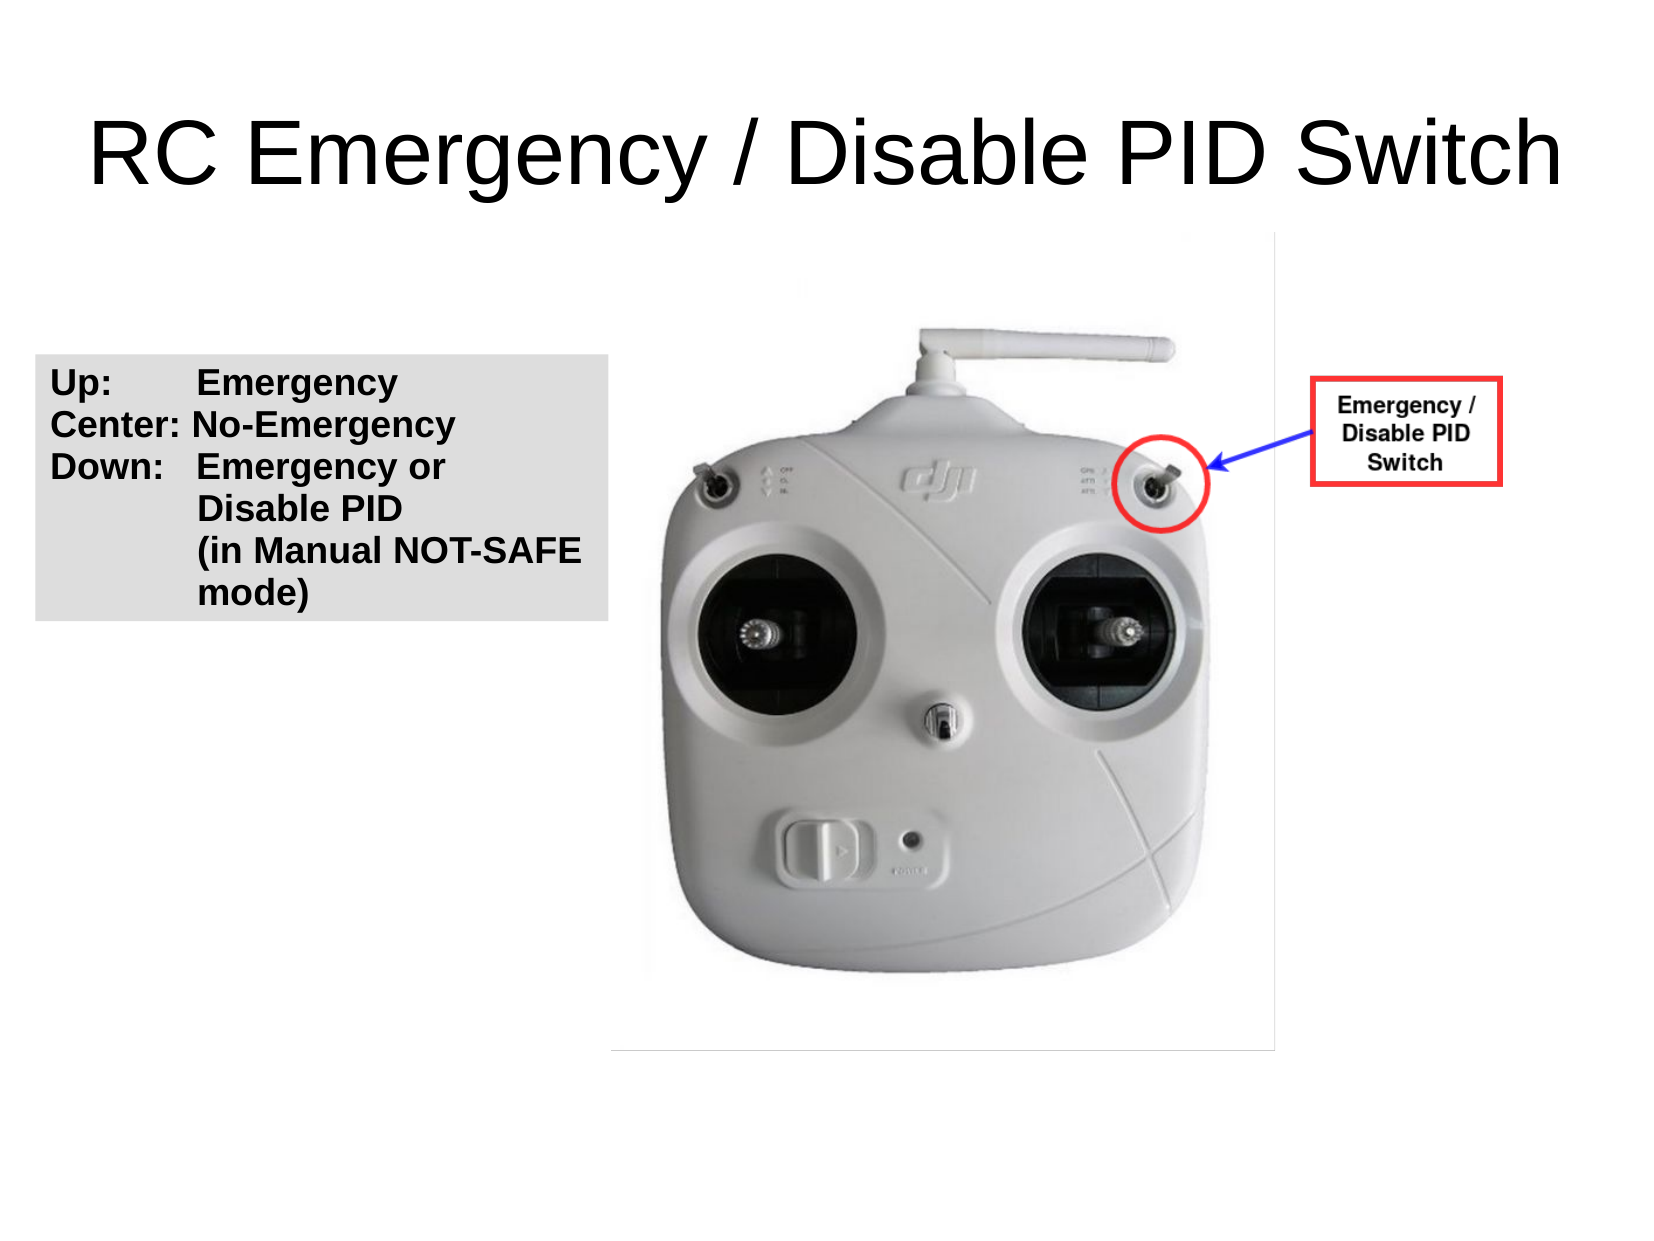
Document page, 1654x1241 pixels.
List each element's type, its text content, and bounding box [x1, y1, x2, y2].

picture [611, 257, 1503, 1052]
title RC Emergency / Disable PID Switch [82, 49, 1571, 257]
text_box Up: Emergency Center: No-Emergency Down: Emergency or Disable PID (in Manual NOT-SAFE mode) [35, 354, 609, 622]
